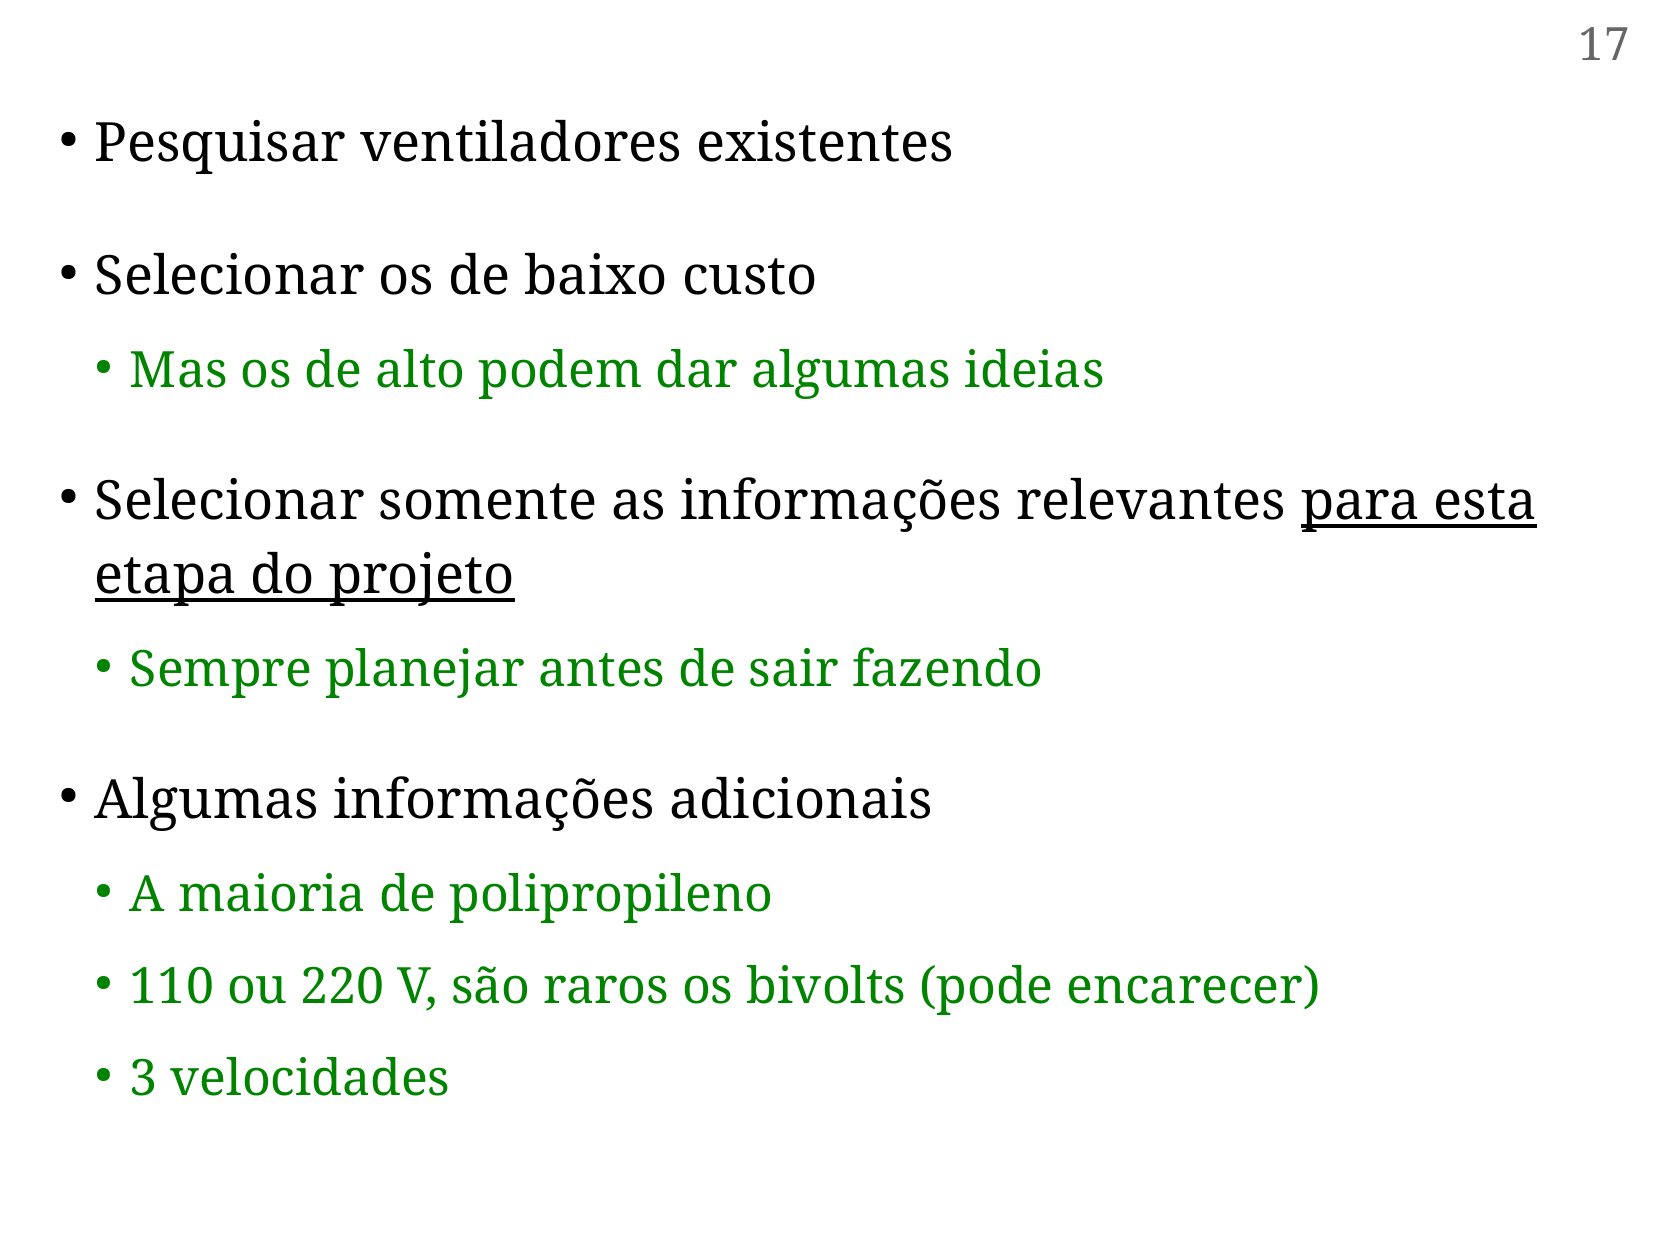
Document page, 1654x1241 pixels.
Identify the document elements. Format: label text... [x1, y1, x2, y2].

list Pesquisar ventiladores existentes Selecionar os de baixo custo Mas os de alto podem dar algumas ideias Selecionar somente as informações relevantes para esta etapa do projeto Sempre planejar antes de sair fazendo Algumas informações adicionais A maioria de polipropileno 110 ou 220 V, são raros os bivolts (pode encarecer) 3 velocidades [59, 103, 1595, 1211]
